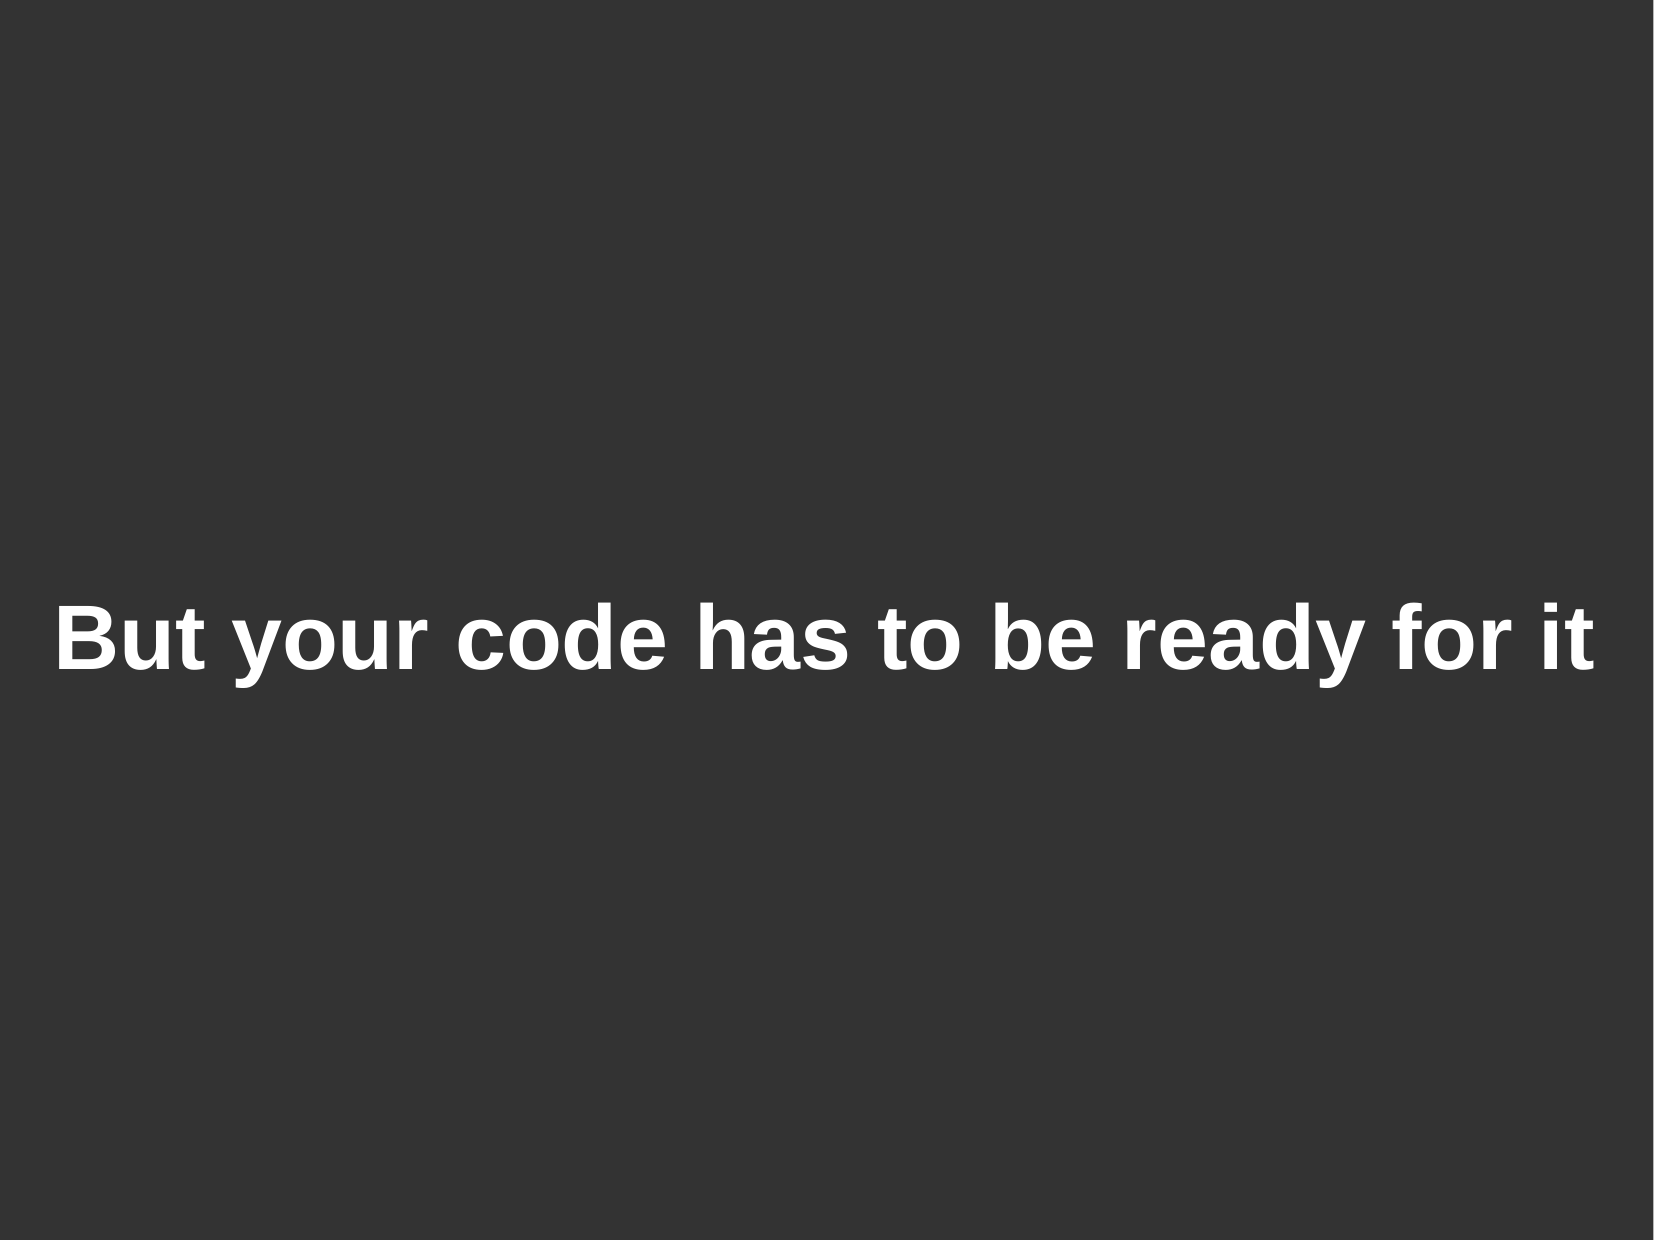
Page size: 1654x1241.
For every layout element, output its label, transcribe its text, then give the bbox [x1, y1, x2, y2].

title But your code has to be ready for it [30, 586, 1621, 690]
